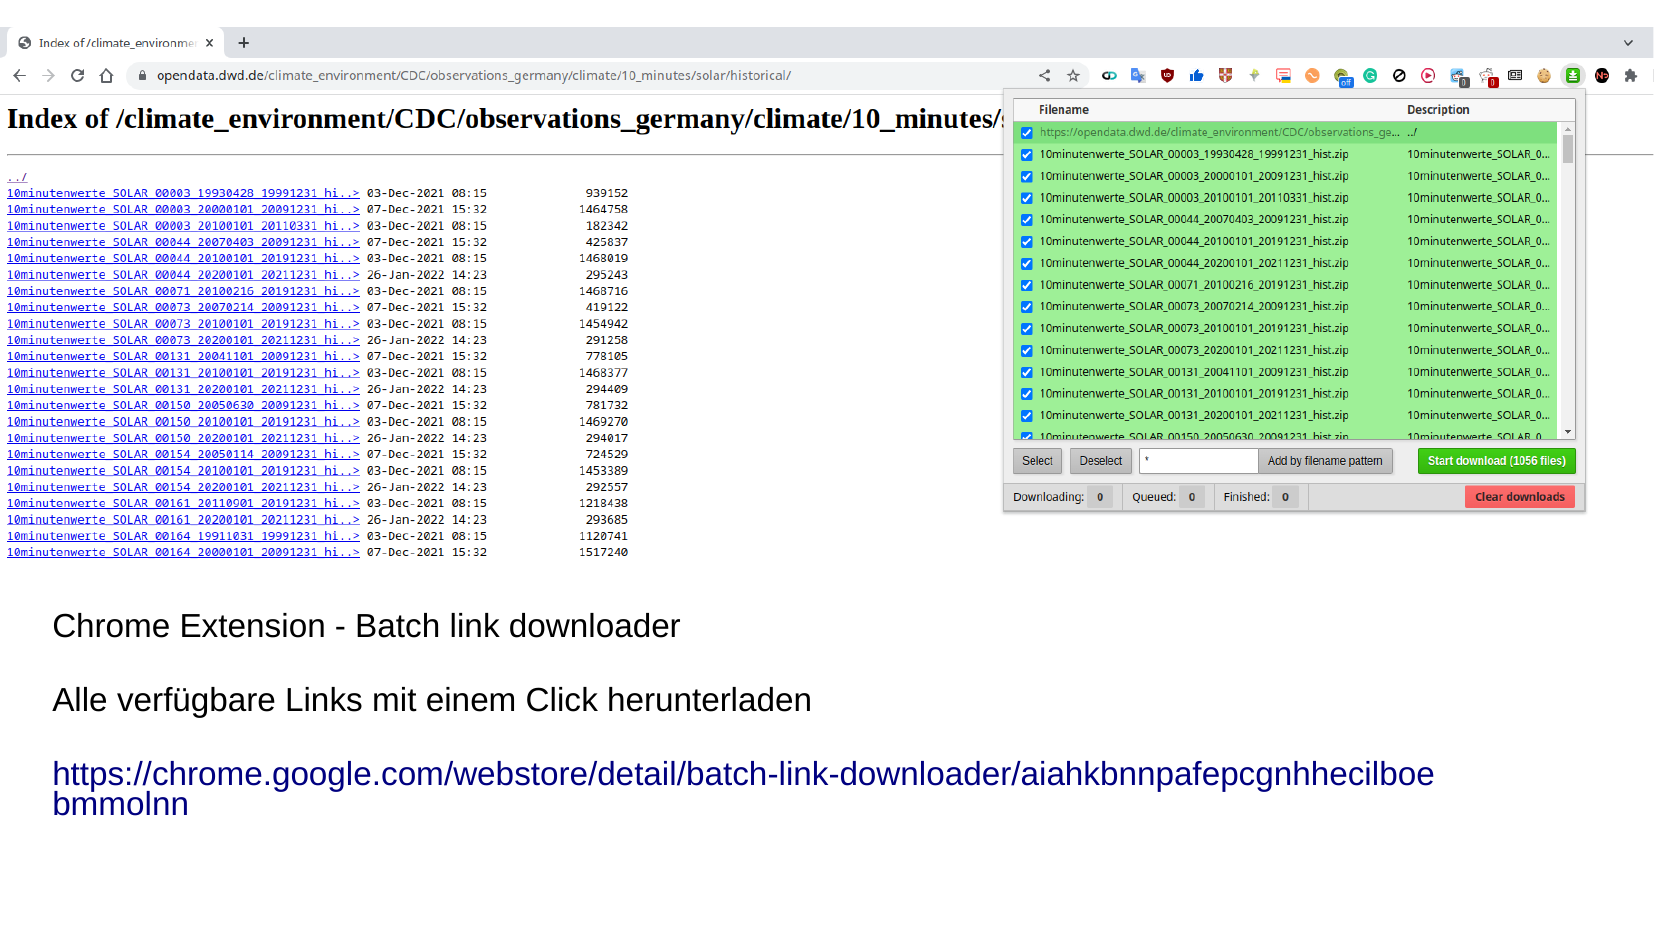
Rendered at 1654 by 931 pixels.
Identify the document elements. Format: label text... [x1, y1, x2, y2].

text_box Chrome Extension - Batch link downloader Alle verfügbare Links mit einem Click herunterladen https://chrome.google.com/webstore/detail/batch-link-downloader/aiahkbnnpafepcgnhhecilboebmmolnn [37, 600, 1463, 900]
picture [0, 27, 1654, 563]
